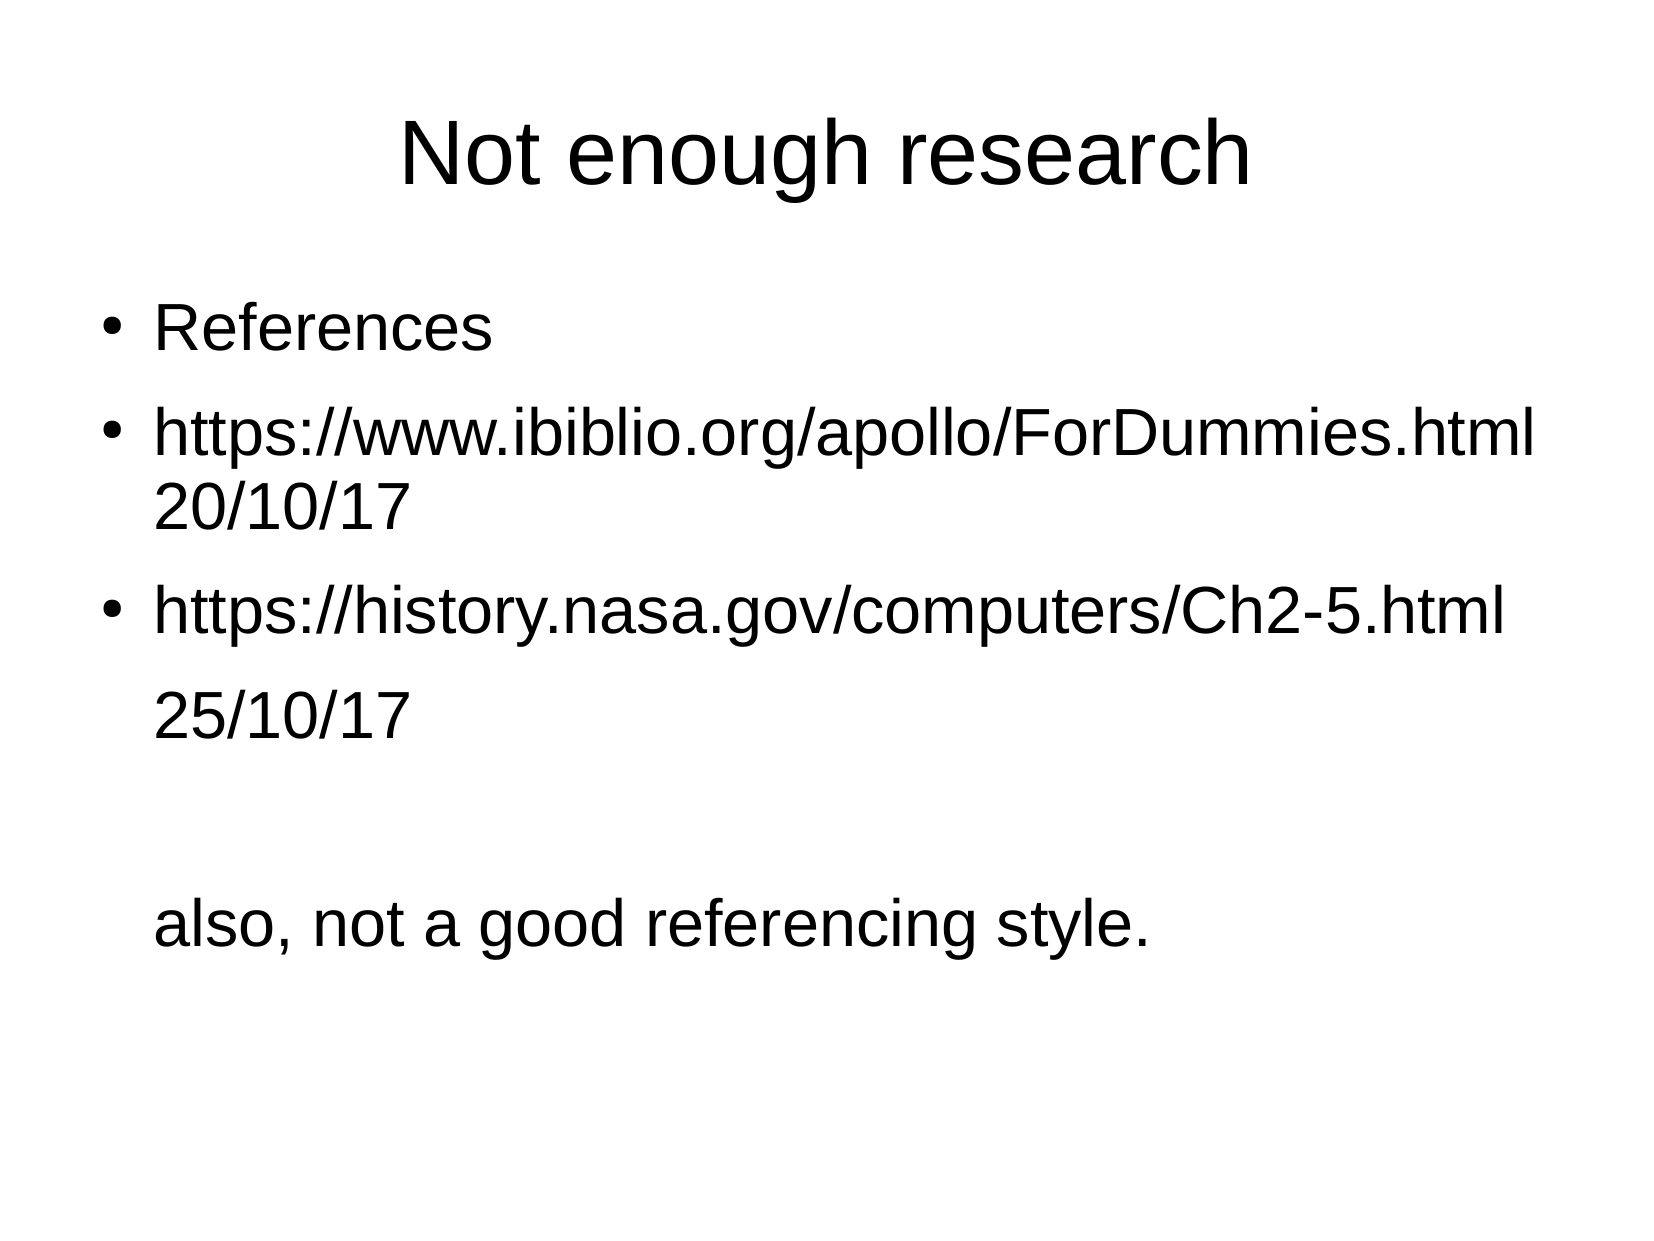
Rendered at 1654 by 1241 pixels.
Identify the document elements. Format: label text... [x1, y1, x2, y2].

title Not enough research [82, 49, 1571, 257]
list References https://www.ibiblio.org/apollo/ForDummies.html 20/10/17 https://history.nasa.gov/computers/Ch2-5.html 25/10/17 also, not a good referencing style. [82, 290, 1571, 1010]
